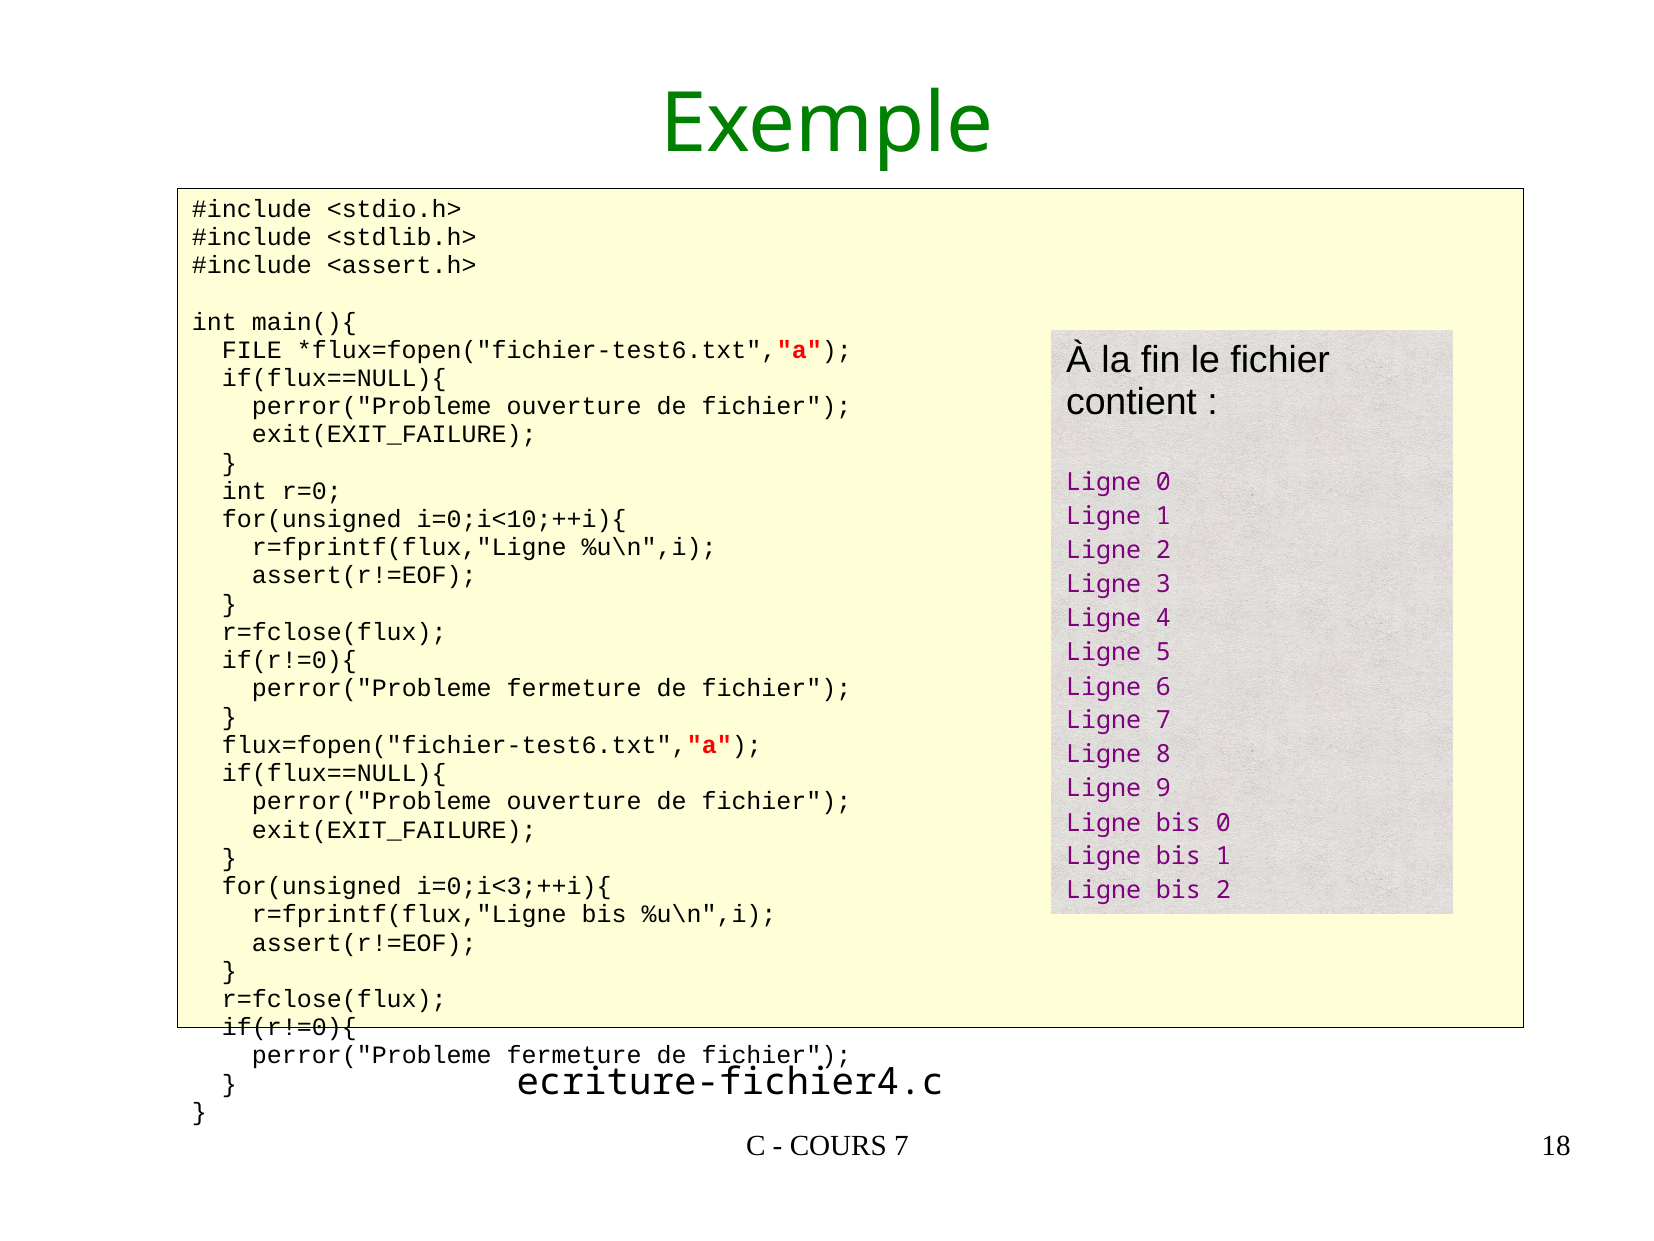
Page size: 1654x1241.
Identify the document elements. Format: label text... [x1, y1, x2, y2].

text_box ecriture-fichier4.c [501, 1046, 999, 1105]
title Exemple [82, 49, 1571, 189]
picture [1051, 839, 1453, 914]
text_box À la fin le fichier contient : Ligne 0 Ligne 1 Ligne 2 Ligne 3 Ligne 4 Ligne 5 Ligne 6 Ligne 7 Ligne 8 Ligne 9 Ligne bis 0 Ligne bis 1 Ligne bis 2 [1051, 330, 1453, 839]
text_box #include <stdio.h> #include <stdlib.h> #include <assert.h> int main(){ FILE *flux=fopen("fichier-test6.txt","a"); if(flux==NULL){ perror("Probleme ouverture de fichier"); exit(EXIT_FAILURE); } int r=0; for(unsigned i=0;i<10;++i){ r=fprintf(flux,"Ligne %u\n",i); assert(r!=EOF); } r=fclose(flux); if(r!=0){ perror("Probleme fermeture de fichier"); } flux=fopen("fichier-test6.txt","a"); if(flux==NULL){ perror("Probleme ouverture de fichier"); exit(EXIT_FAILURE); } for(unsigned i=0;i<3;++i){ r=fprintf(flux,"Ligne bis %u\n",i); assert(r!=EOF); } r=fclose(flux); if(r!=0){ perror("Probleme fermeture de fichier"); } } [177, 188, 1524, 1028]
